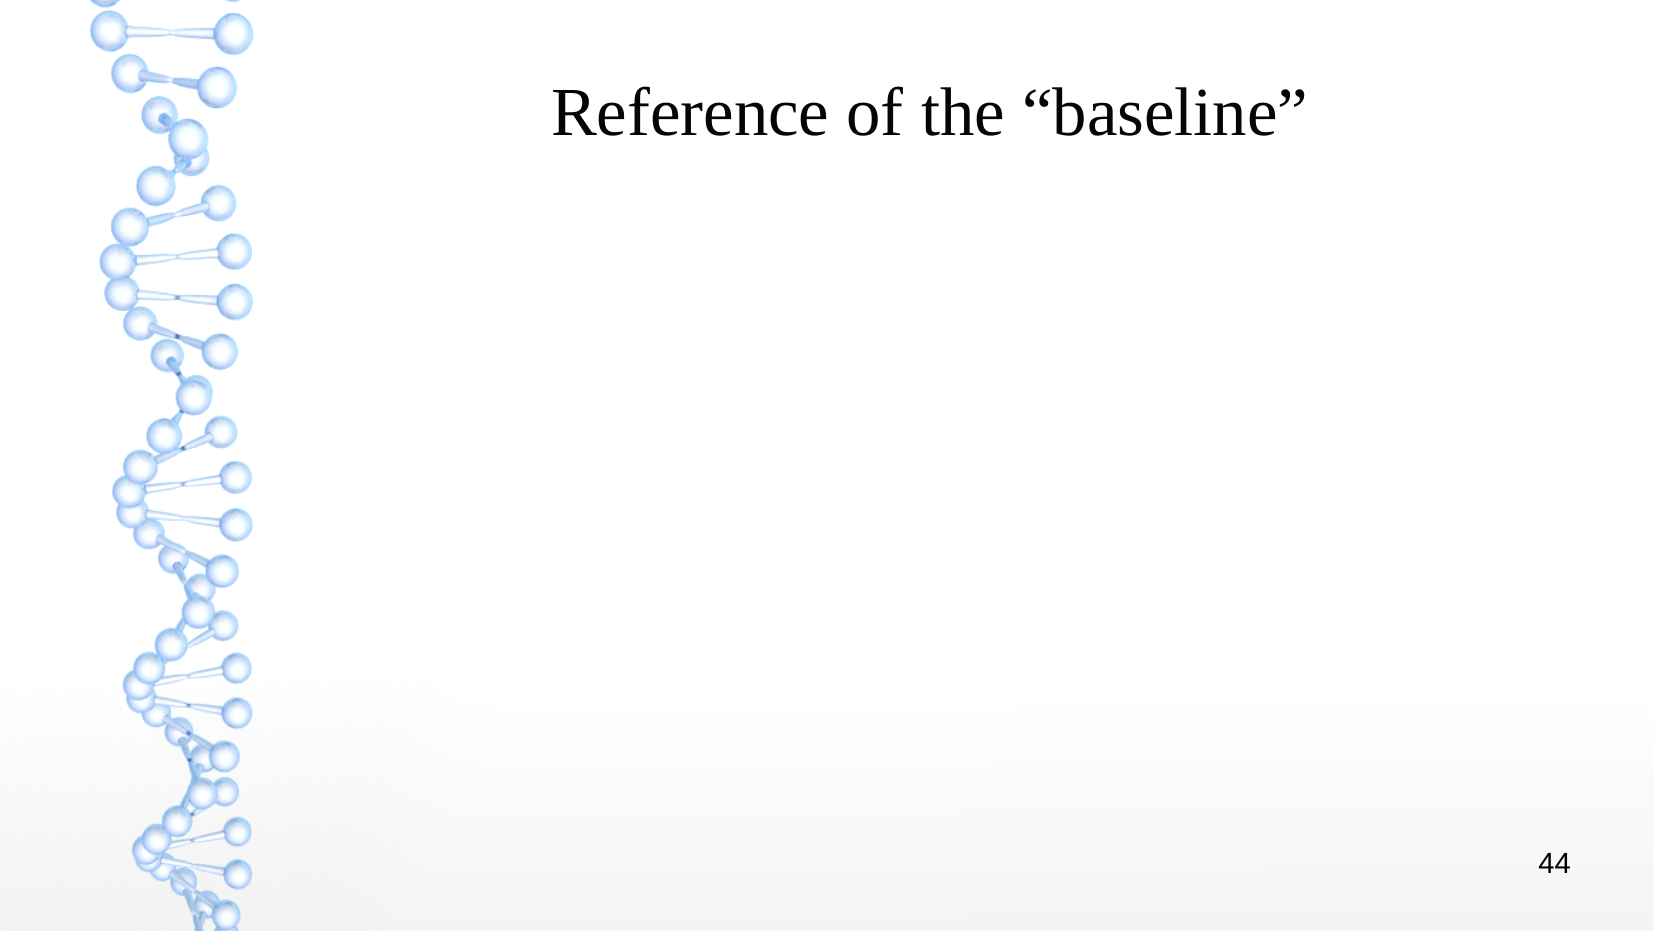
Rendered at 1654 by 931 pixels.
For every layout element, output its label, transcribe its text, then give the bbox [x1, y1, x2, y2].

title Reference of the “baseline” [265, 35, 1595, 189]
picture [0, 0, 1654, 931]
